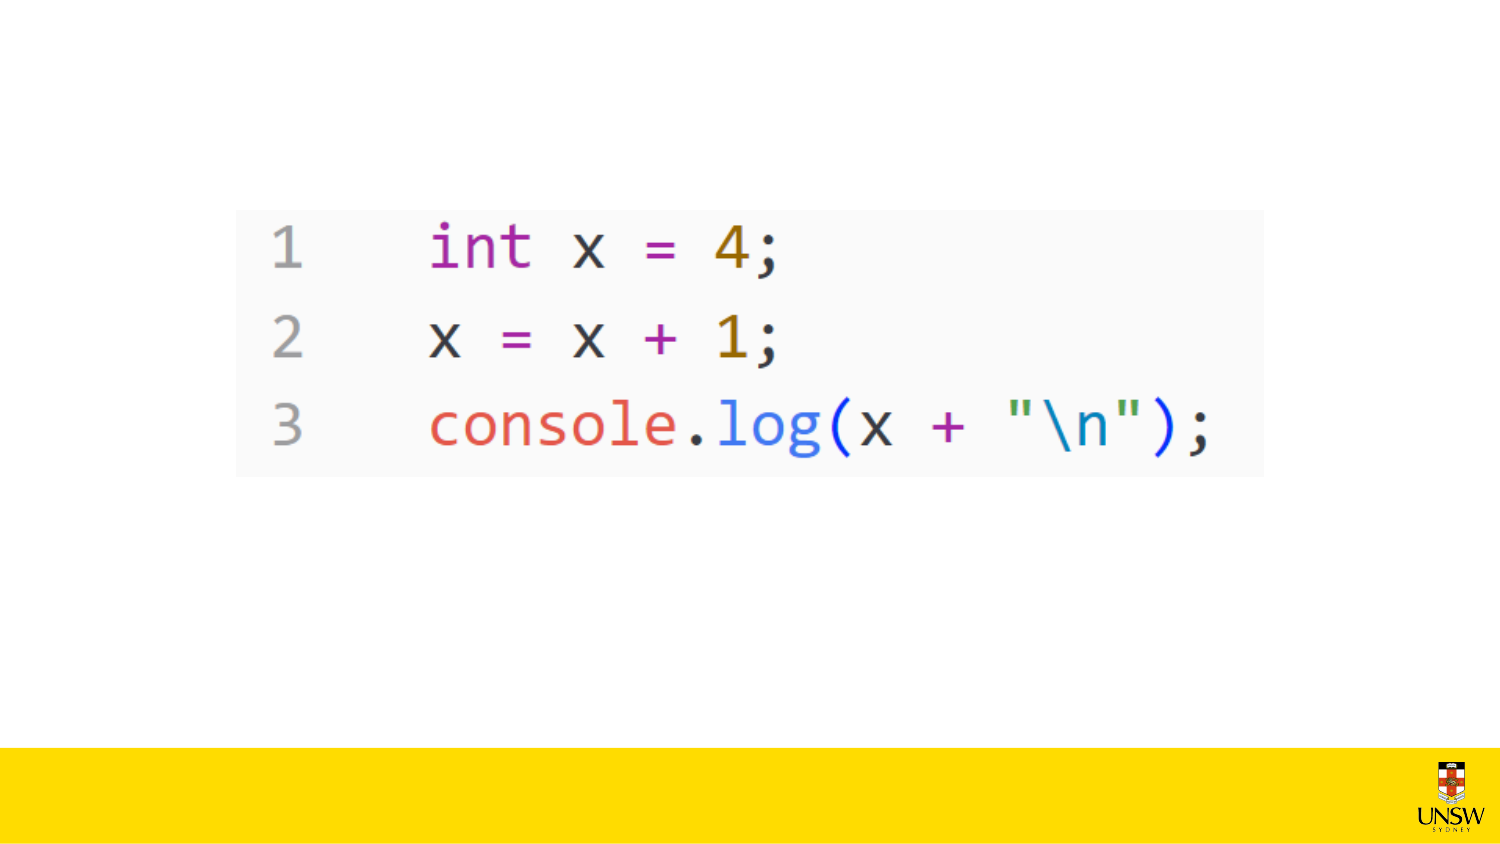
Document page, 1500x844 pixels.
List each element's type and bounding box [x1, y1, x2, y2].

picture [1418, 762, 1485, 832]
picture [236, 210, 1264, 477]
